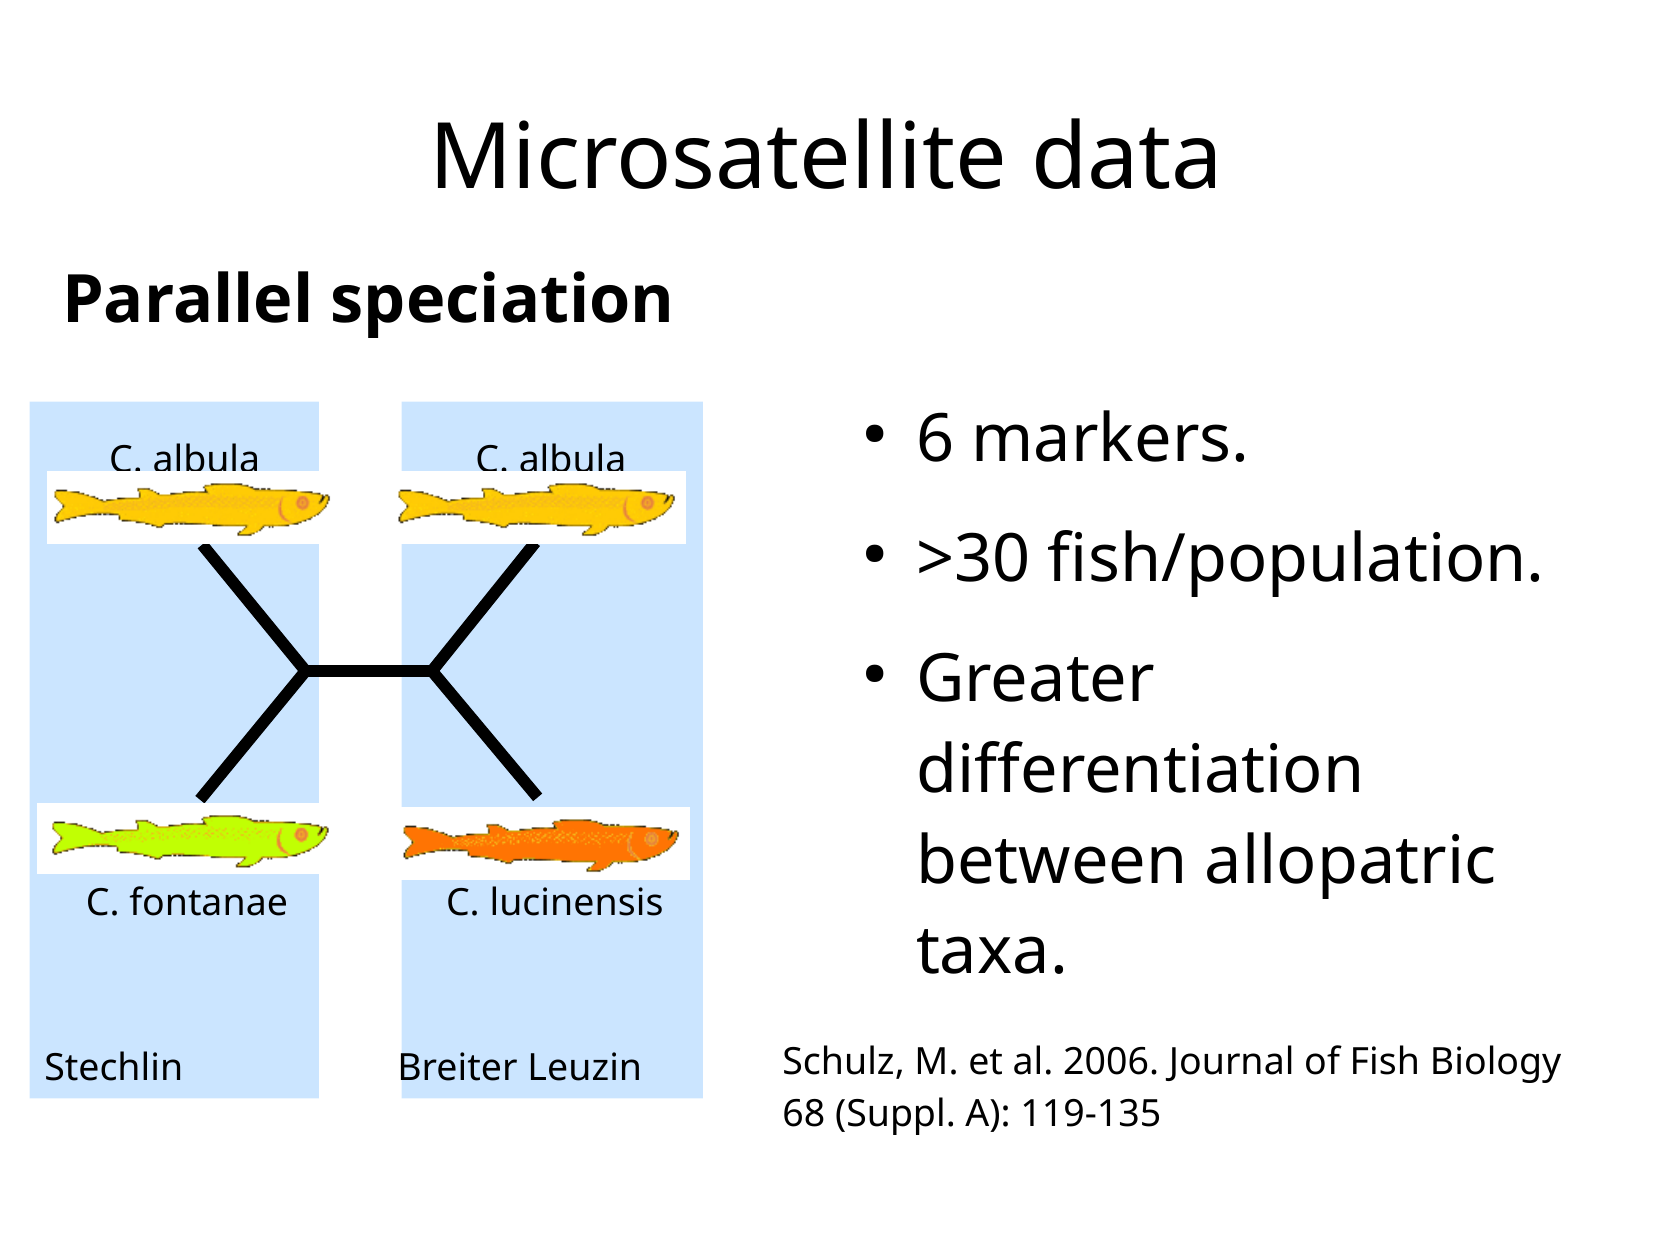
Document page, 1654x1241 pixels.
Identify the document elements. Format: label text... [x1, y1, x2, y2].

text_box C. albula [460, 425, 647, 471]
text_box Parallel speciation [47, 244, 707, 350]
text_box [211, 544, 319, 665]
picture [47, 471, 341, 544]
text_box Stechlin Breiter Leuzin [29, 1033, 676, 1100]
text_box C. lucinensis [431, 868, 685, 934]
list 6 markers. >30 fish/population. Greater differentiation between allopatric taxa. [845, 389, 1572, 1027]
picture [393, 807, 690, 880]
picture [37, 803, 343, 875]
title Microsatellite data [82, 49, 1571, 257]
text_box [206, 677, 319, 803]
text_box Schulz, M. et al. 2006. Journal of Fish Biology 68 (Suppl. A): 119-135 [767, 1027, 1619, 1145]
text_box [401, 544, 525, 665]
text_box C. albula [94, 425, 280, 471]
text_box C. fontanae [71, 868, 304, 934]
text_box [401, 401, 703, 1099]
text_box [29, 401, 319, 1033]
picture [391, 471, 686, 544]
